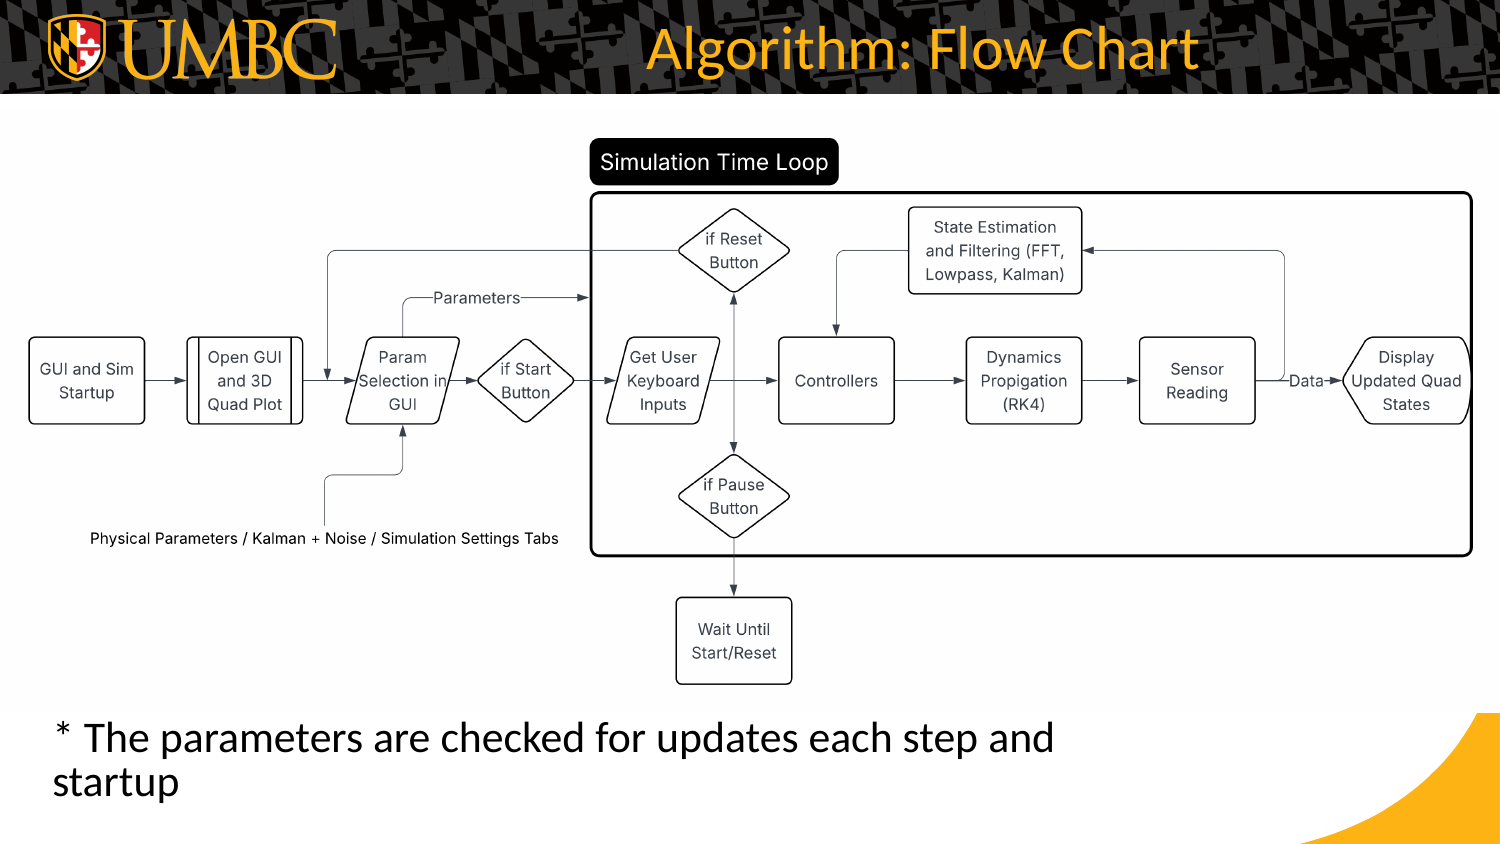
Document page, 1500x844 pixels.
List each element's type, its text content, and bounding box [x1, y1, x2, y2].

text_box * The parameters are checked for updates each step and startup [37, 712, 1126, 844]
picture [0, 0, 1500, 94]
title Algorithm: Flow Chart [347, 0, 1500, 91]
picture [0, 110, 1500, 844]
